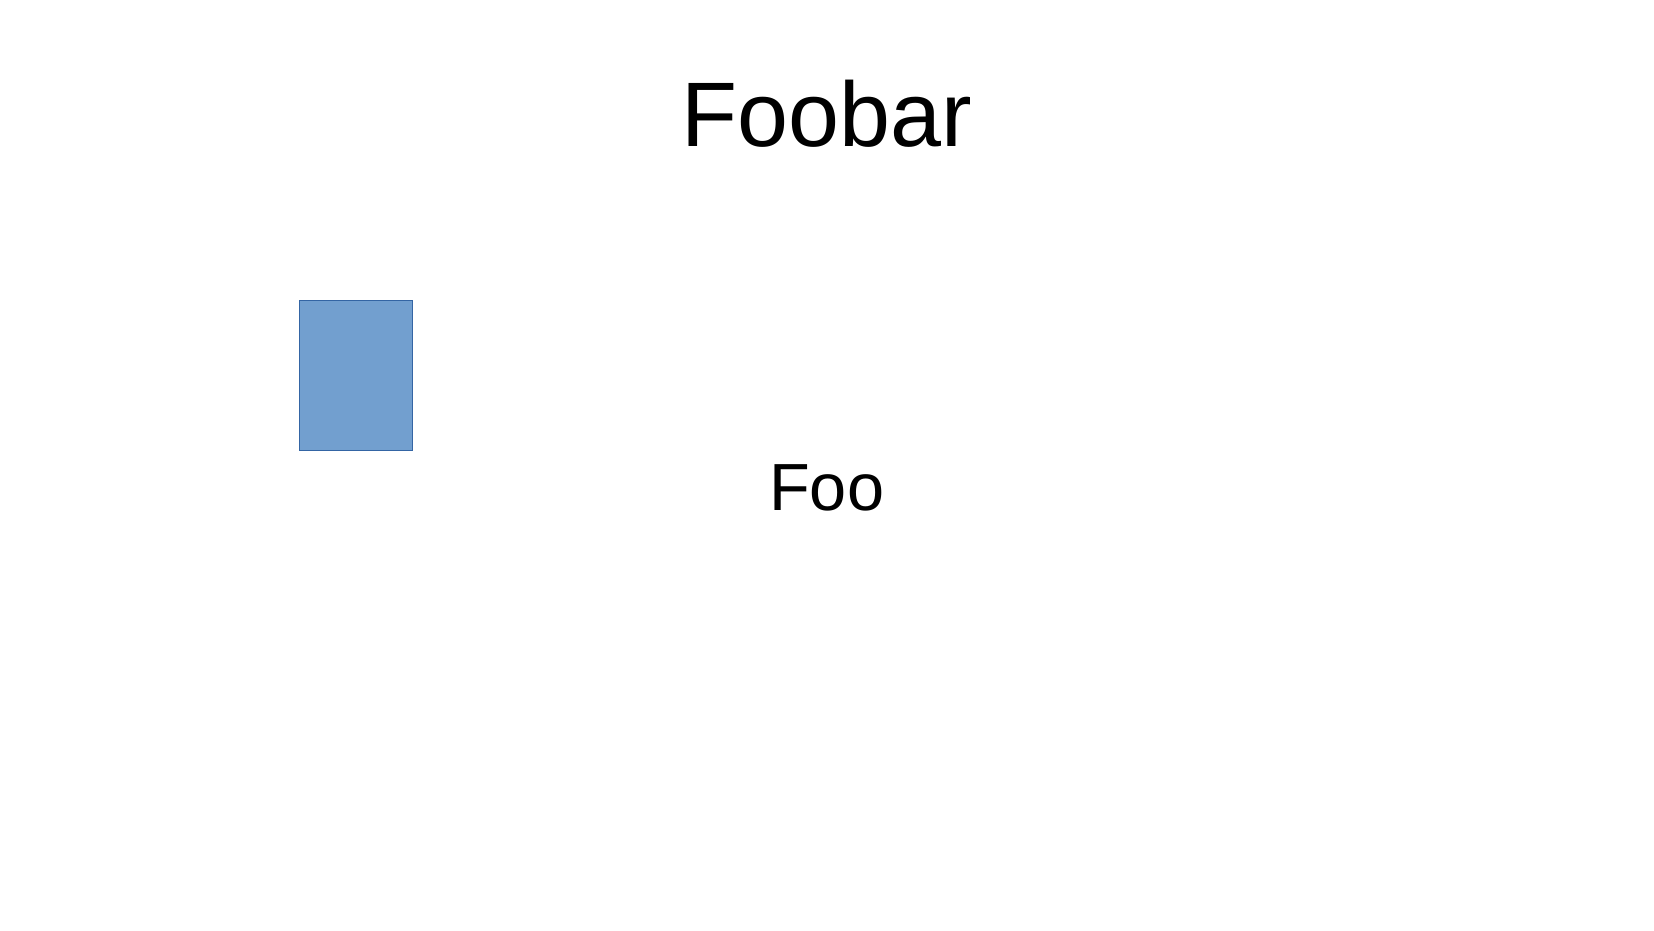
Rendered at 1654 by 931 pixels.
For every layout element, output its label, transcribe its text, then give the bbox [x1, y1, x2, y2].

subtitle Foo [82, 217, 1571, 758]
title Foobar [82, 37, 1571, 193]
text_box [299, 300, 413, 451]
